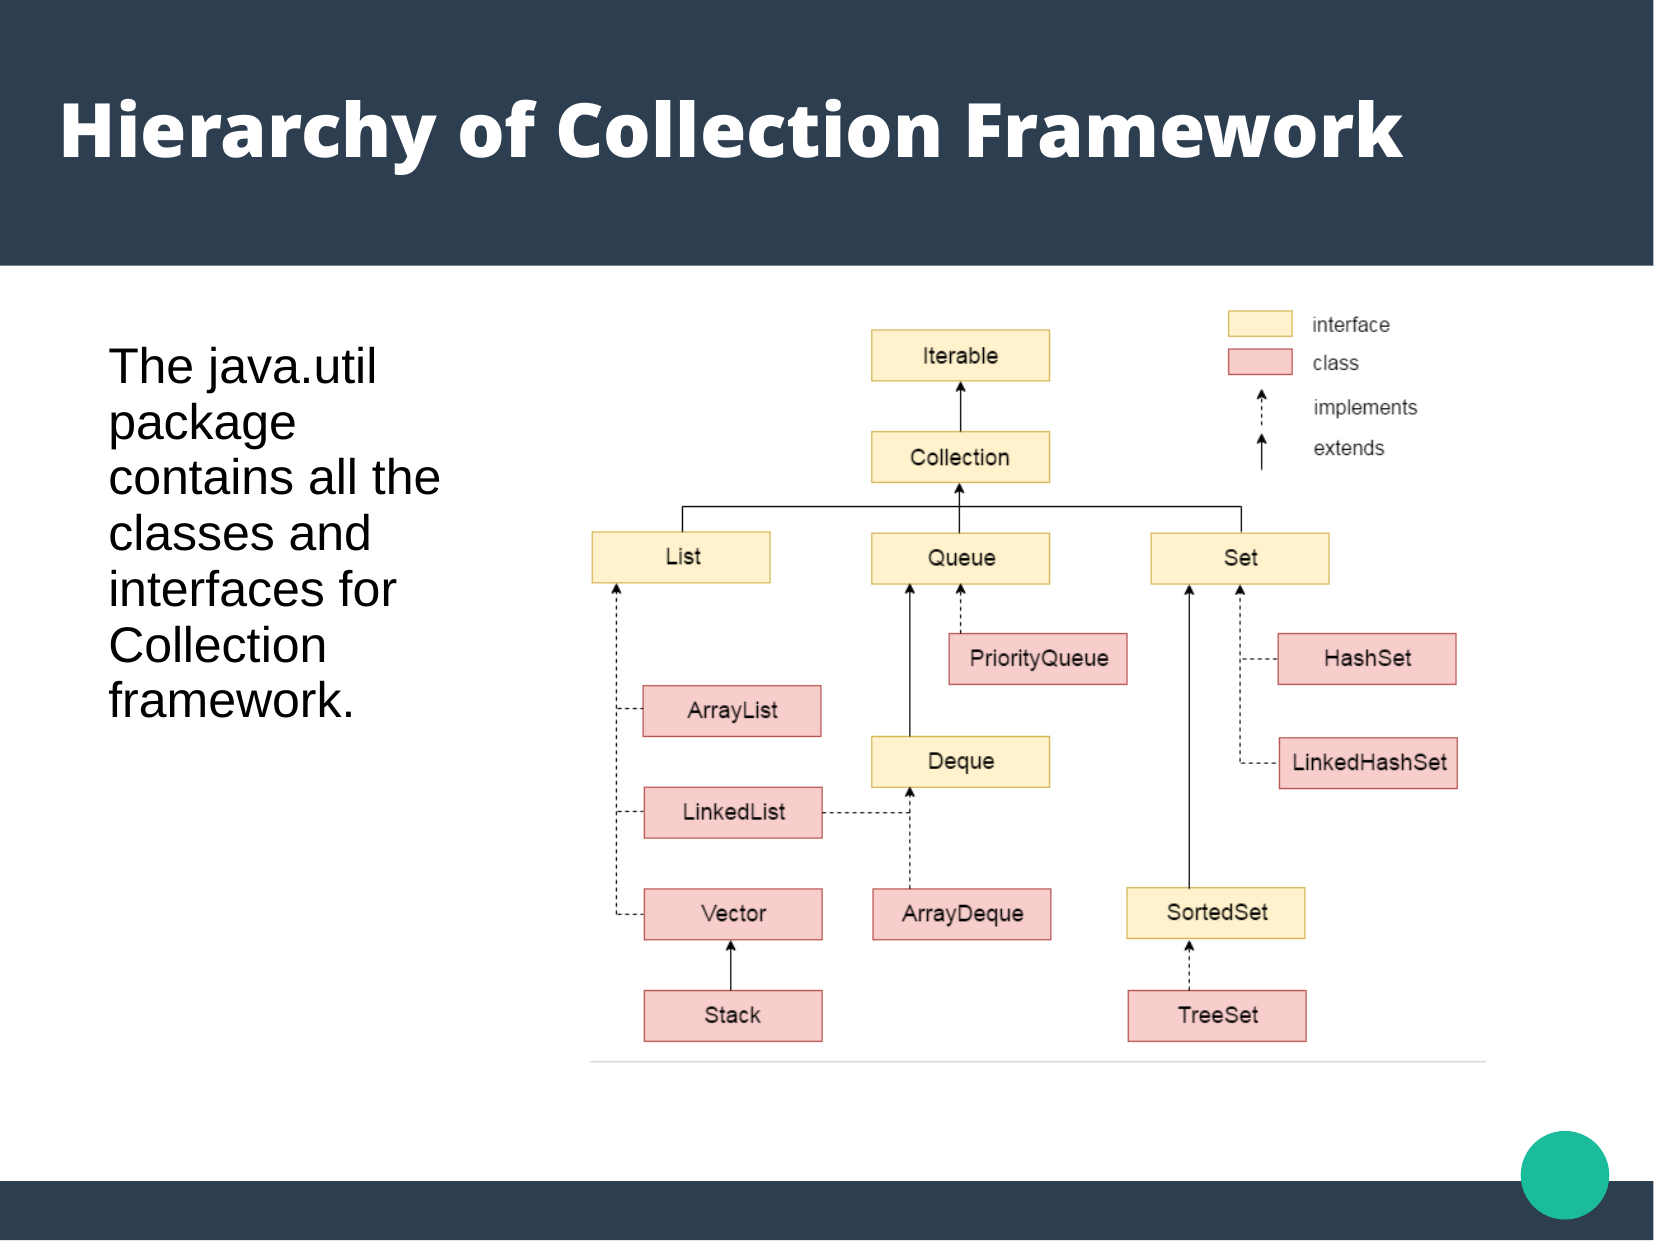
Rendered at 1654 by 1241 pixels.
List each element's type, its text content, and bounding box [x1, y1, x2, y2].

picture [574, 299, 1486, 1066]
text_box The java.util package contains all the classes and interfaces for Collection framework. [22, 330, 481, 1051]
title Hierarchy of Collection Framework [59, 49, 1595, 207]
